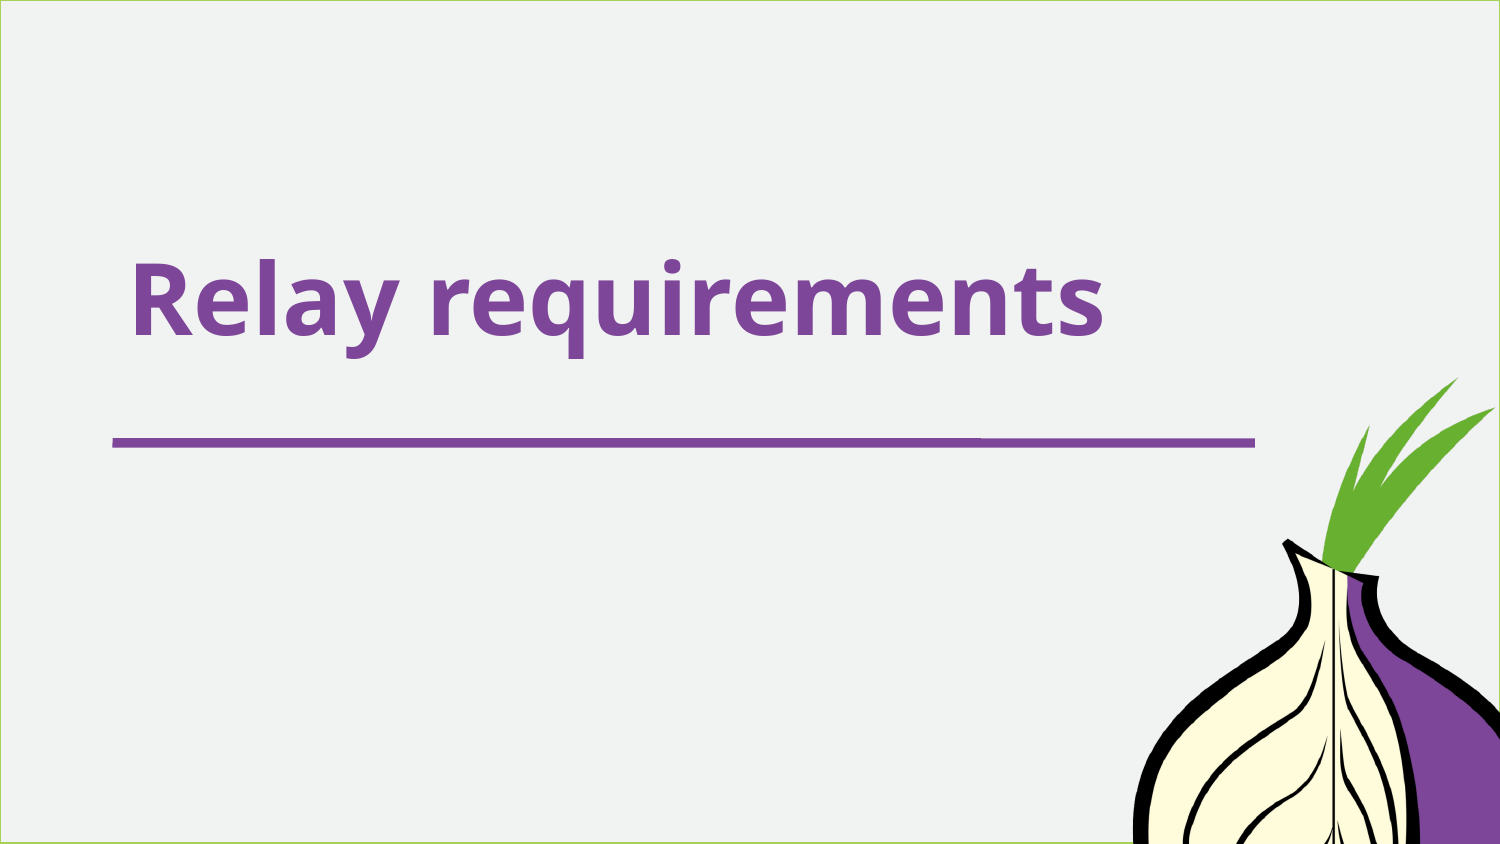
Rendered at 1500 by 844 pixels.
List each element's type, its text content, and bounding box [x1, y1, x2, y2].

picture [1122, 377, 1500, 844]
text_box Relay requirements [112, 148, 1387, 443]
